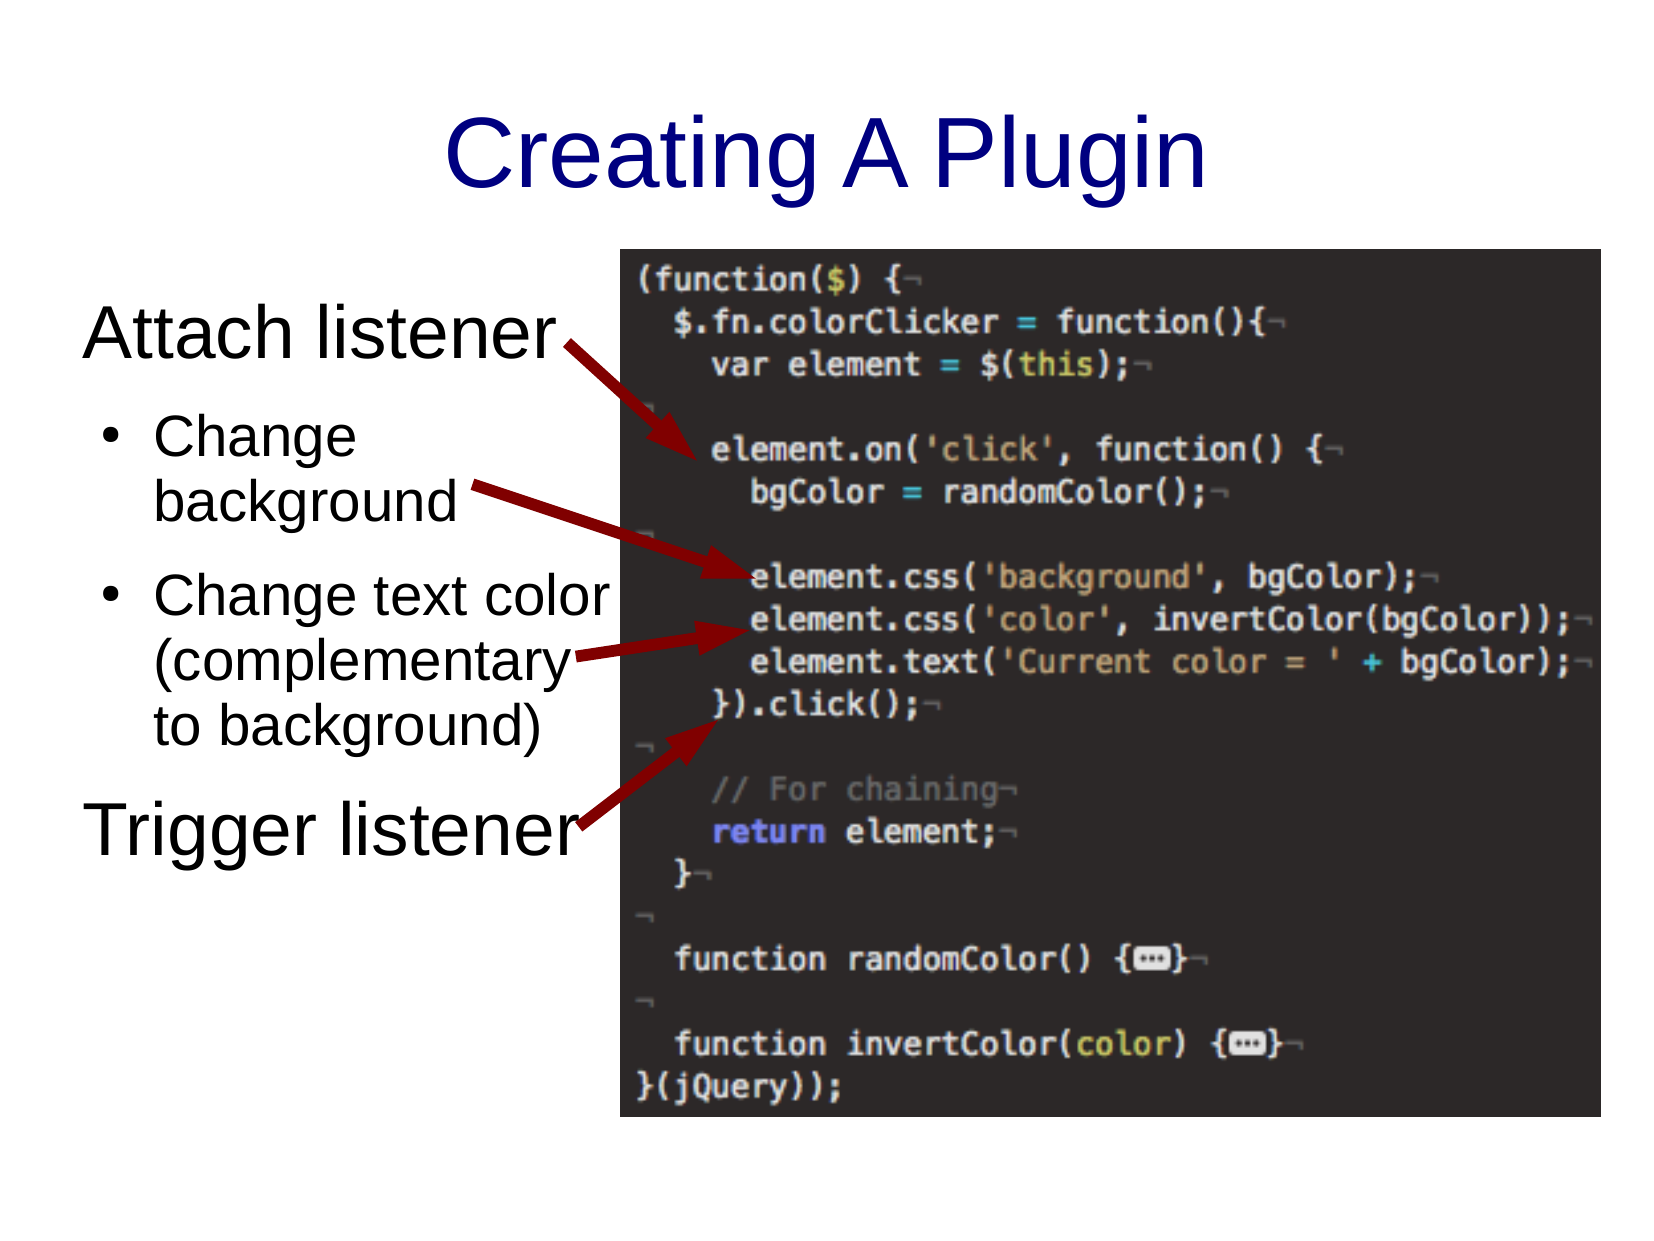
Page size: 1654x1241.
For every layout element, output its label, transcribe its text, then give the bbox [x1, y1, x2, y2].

title Creating A Plugin [82, 49, 1571, 257]
picture [620, 249, 1601, 1117]
list Attach listener Change background Change text color (complementary to background) Trigger listener [82, 290, 616, 1109]
